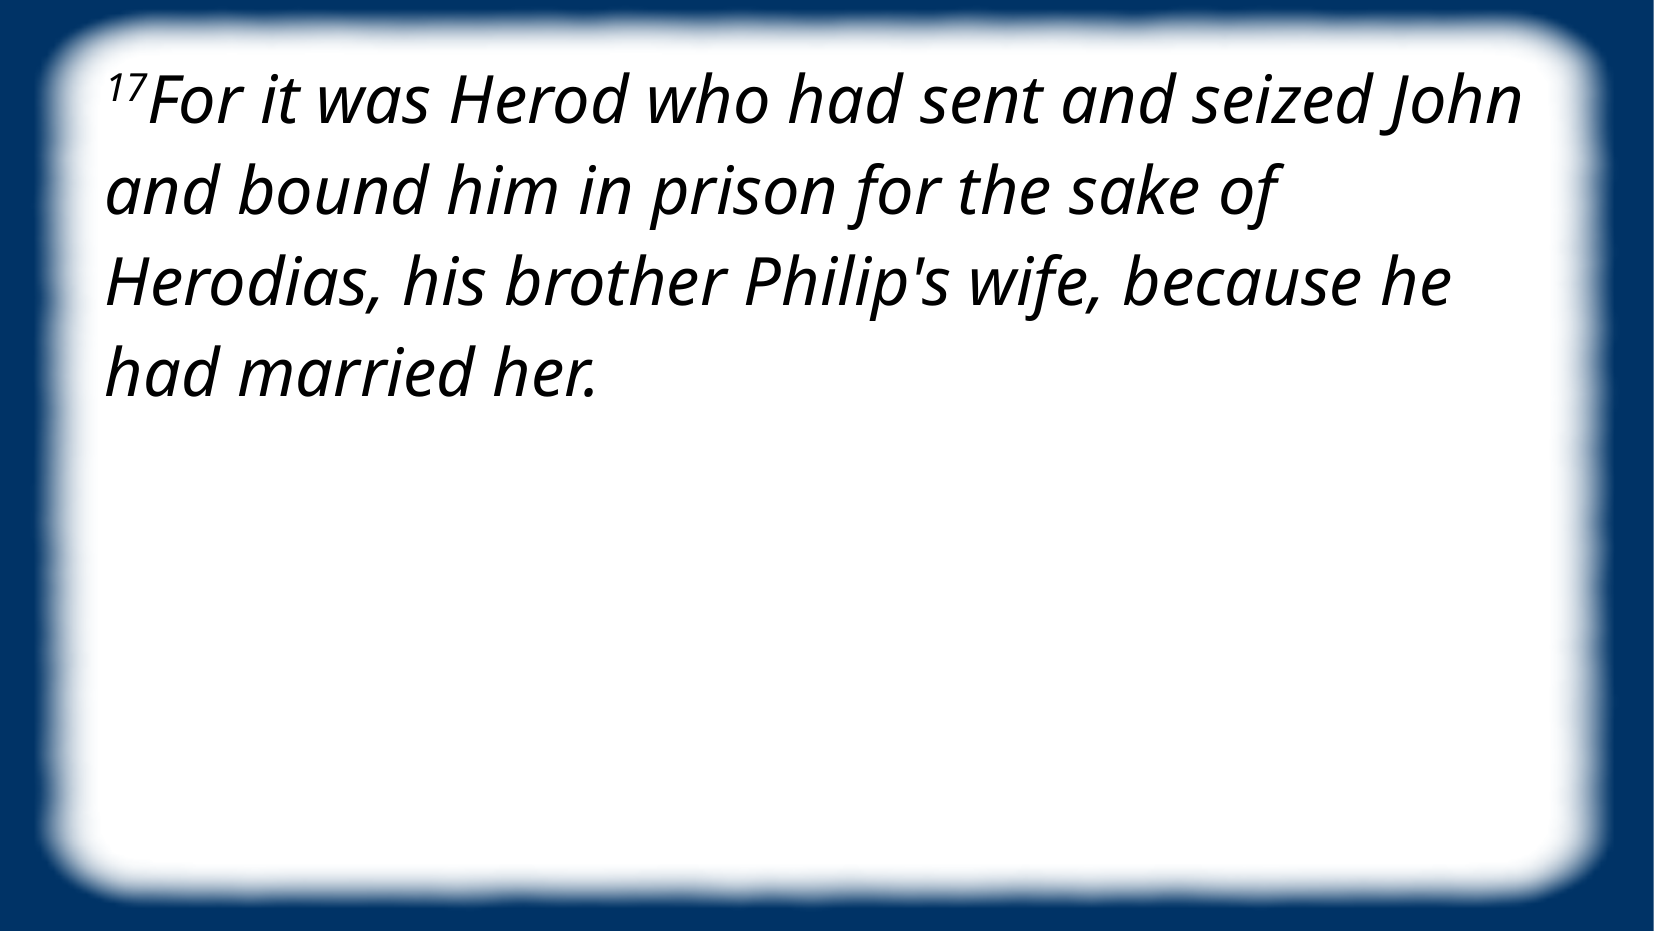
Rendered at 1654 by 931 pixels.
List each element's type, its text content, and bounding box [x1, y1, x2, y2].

text_box 17For it was Herod who had sent and seized John and bound him in prison for the sake of Herodias, his brother Philip's wife, because he had married her. [90, 45, 1546, 415]
picture [0, 0, 1654, 931]
